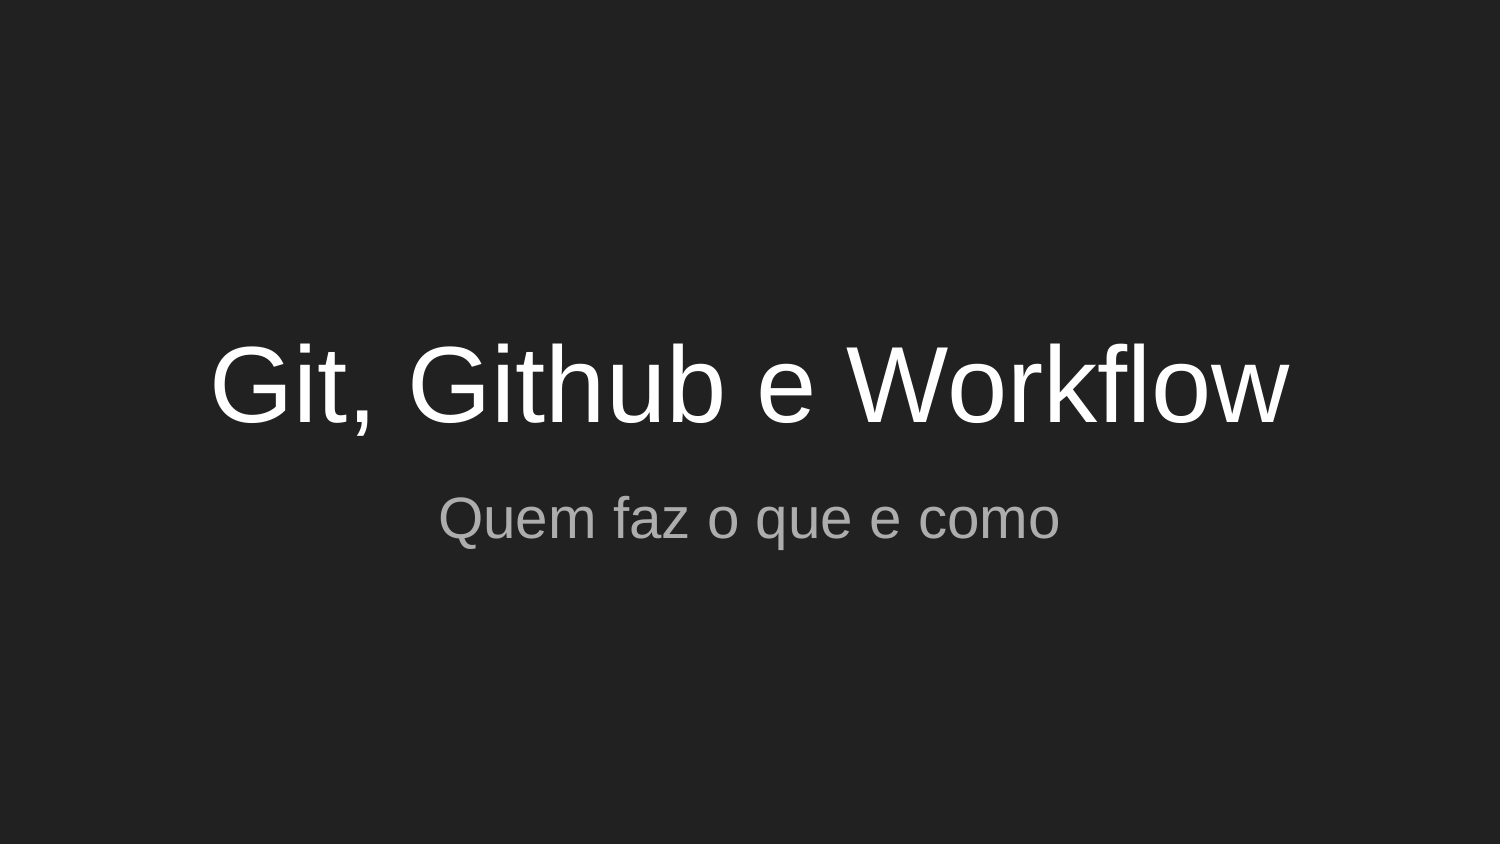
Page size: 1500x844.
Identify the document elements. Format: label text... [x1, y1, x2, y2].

subtitle Quem faz o que e como [51, 464, 1449, 595]
title Git, Github e Workflow [51, 122, 1449, 459]
